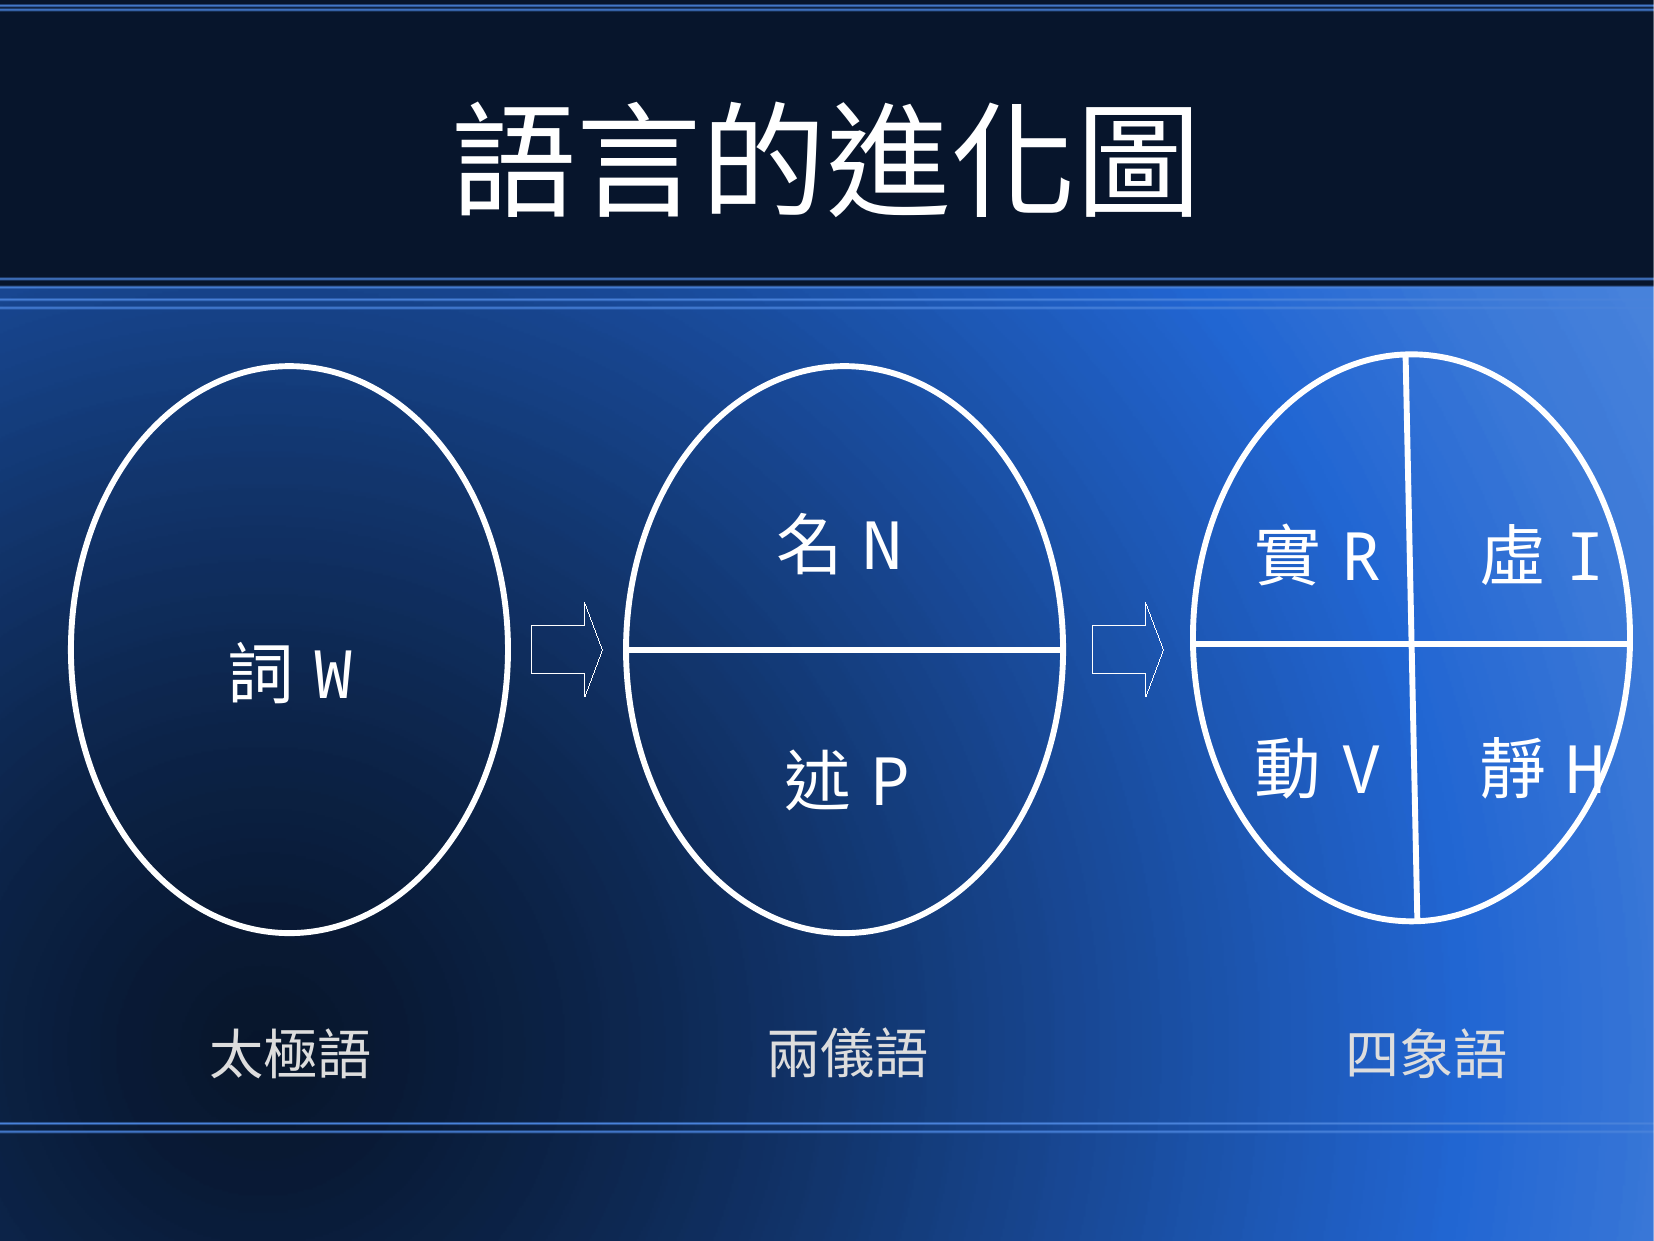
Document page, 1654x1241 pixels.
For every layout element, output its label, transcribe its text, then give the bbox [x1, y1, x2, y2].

text_box 四象語 [1330, 1003, 1524, 1099]
text_box 兩儀語 [751, 1003, 945, 1099]
picture [0, 0, 1654, 1241]
text_box 動V 靜H [1416, 708, 1586, 804]
text_box 述P [769, 720, 916, 816]
text_box 實R 虛I [1412, 496, 1586, 591]
text_box 動V 靜H [1240, 708, 1411, 804]
text_box 實R 虛I [1240, 496, 1407, 591]
text_box 太極語 [194, 1003, 389, 1099]
text_box 名N [761, 484, 909, 580]
title 語言的進化圖 [82, 49, 1571, 257]
text_box 詞W [212, 613, 359, 709]
